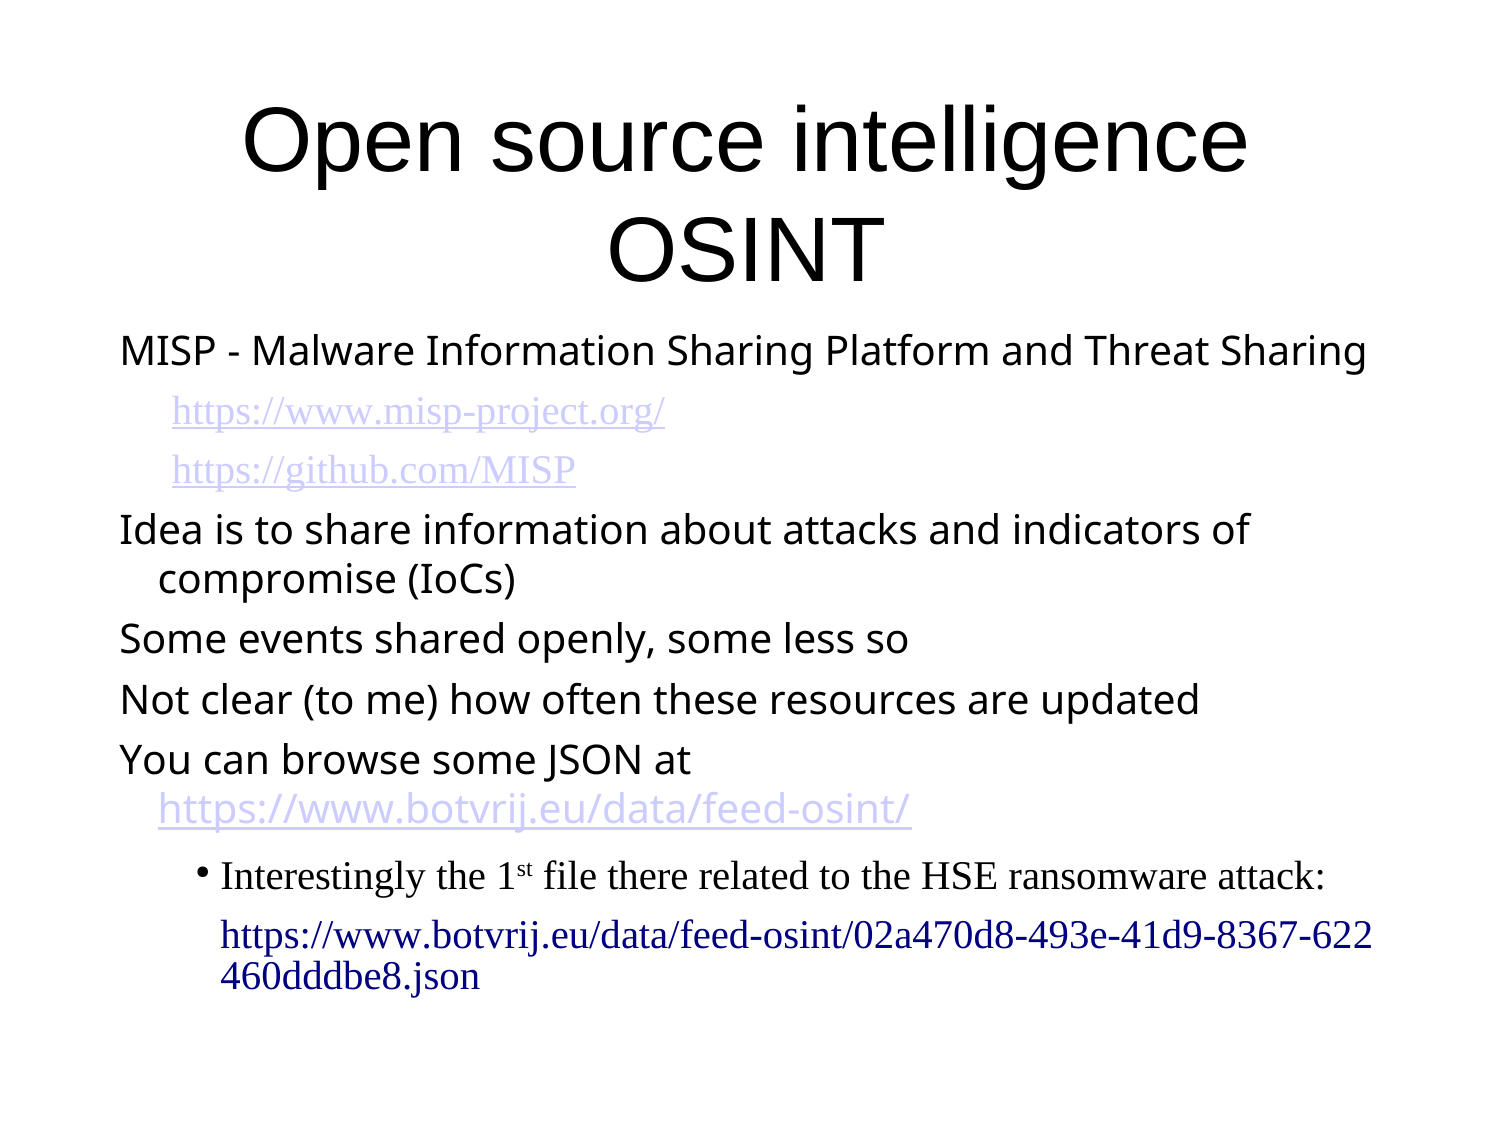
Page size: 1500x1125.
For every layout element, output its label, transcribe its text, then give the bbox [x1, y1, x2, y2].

list MISP - Malware Information Sharing Platform and Threat Sharing https://www.misp-project.org/ https://github.com/MISP Idea is to share information about attacks and indicators of compromise (IoCs) Some events shared openly, some less so Not clear (to me) how often these resources are updated You can browse some JSON at https://www.botvrij.eu/data/feed-osint/ Interestingly the 1st file there related to the HSE ransomware attack: https://www.botvrij.eu/data/feed-osint/02a470d8-493e-41d9-8367-622460dddbe8.json [118, 324, 1387, 994]
title Open source intelligence OSINT [112, 80, 1381, 301]
